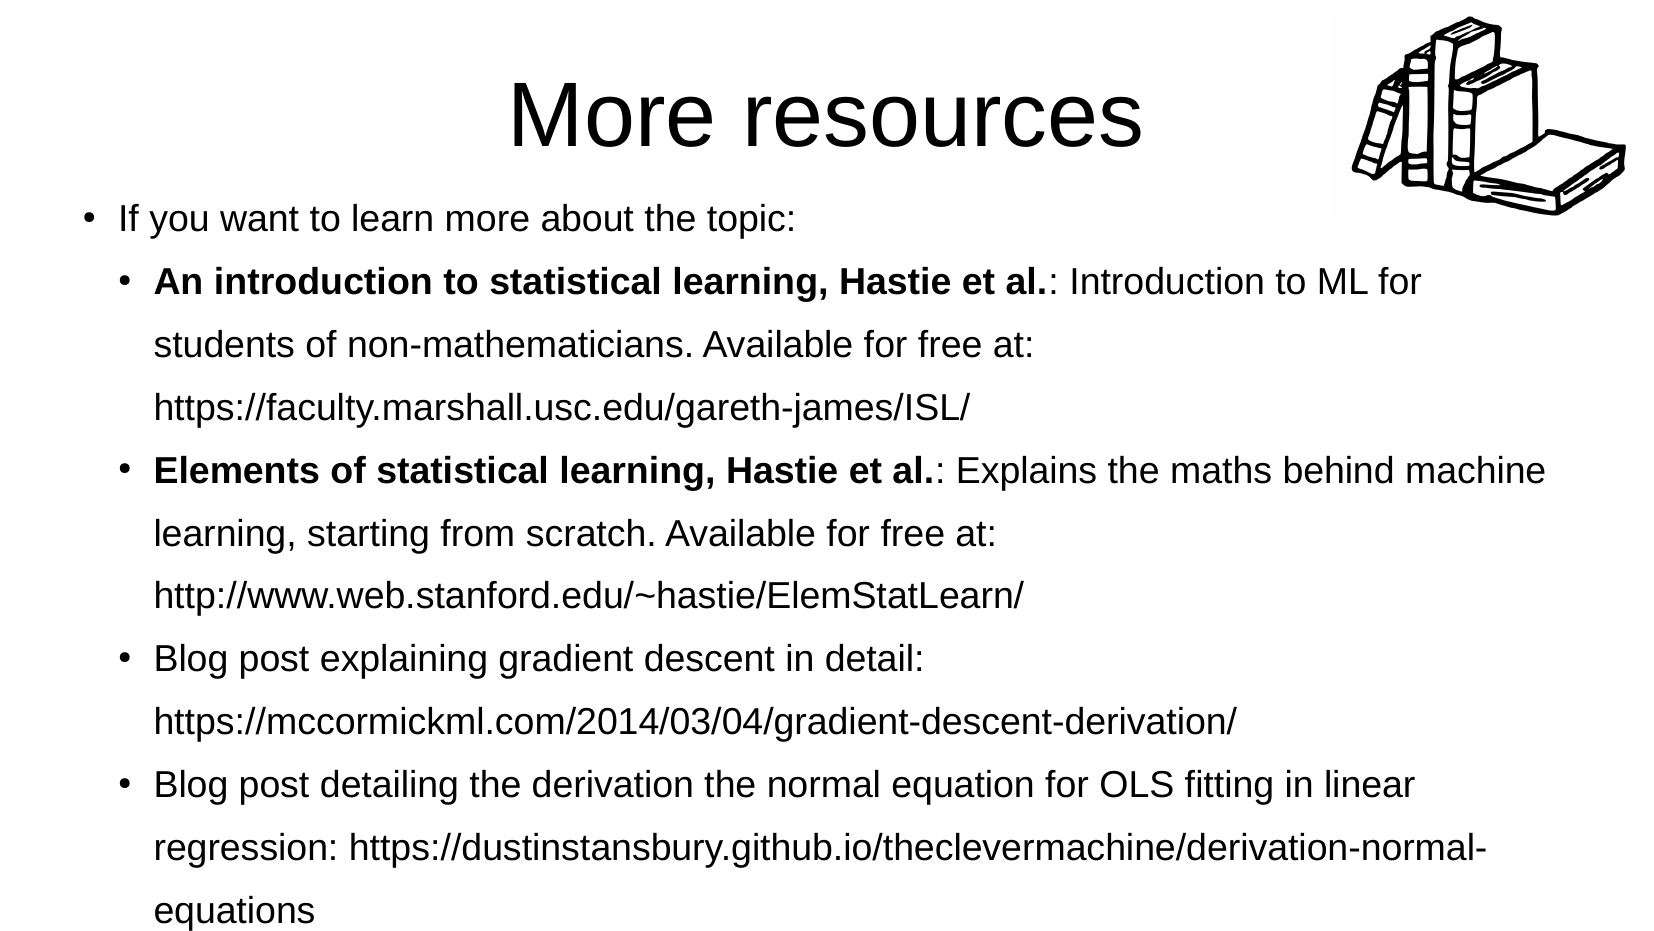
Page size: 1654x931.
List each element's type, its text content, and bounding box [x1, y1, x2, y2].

chart [782, 411, 794, 440]
title More resources [82, 37, 1571, 176]
picture [1331, 14, 1636, 219]
subtitle If you want to learn more about the topic: An introduction to statistical learning, Hastie et al.: Introduction to ML for students of non-mathematicians. Available for free at: https://faculty.marshall.usc.edu/gareth-james/ISL/ Elements of statistical learning, Hastie et al.: Explains the maths behind machine learning, starting from scratch. Available for free at: http://www.web.stanford.edu/~hastie/ElemStatLearn/ Blog post explaining gradient descent in detail: https://mccormickml.com/2014/03/04/gradient-descent-derivation/ Blog post detailing the derivation the normal equation for OLS fitting in linear regression: https://dustinstansbury.github.io/theclevermachine/derivation-normal-equations [82, 176, 1571, 931]
